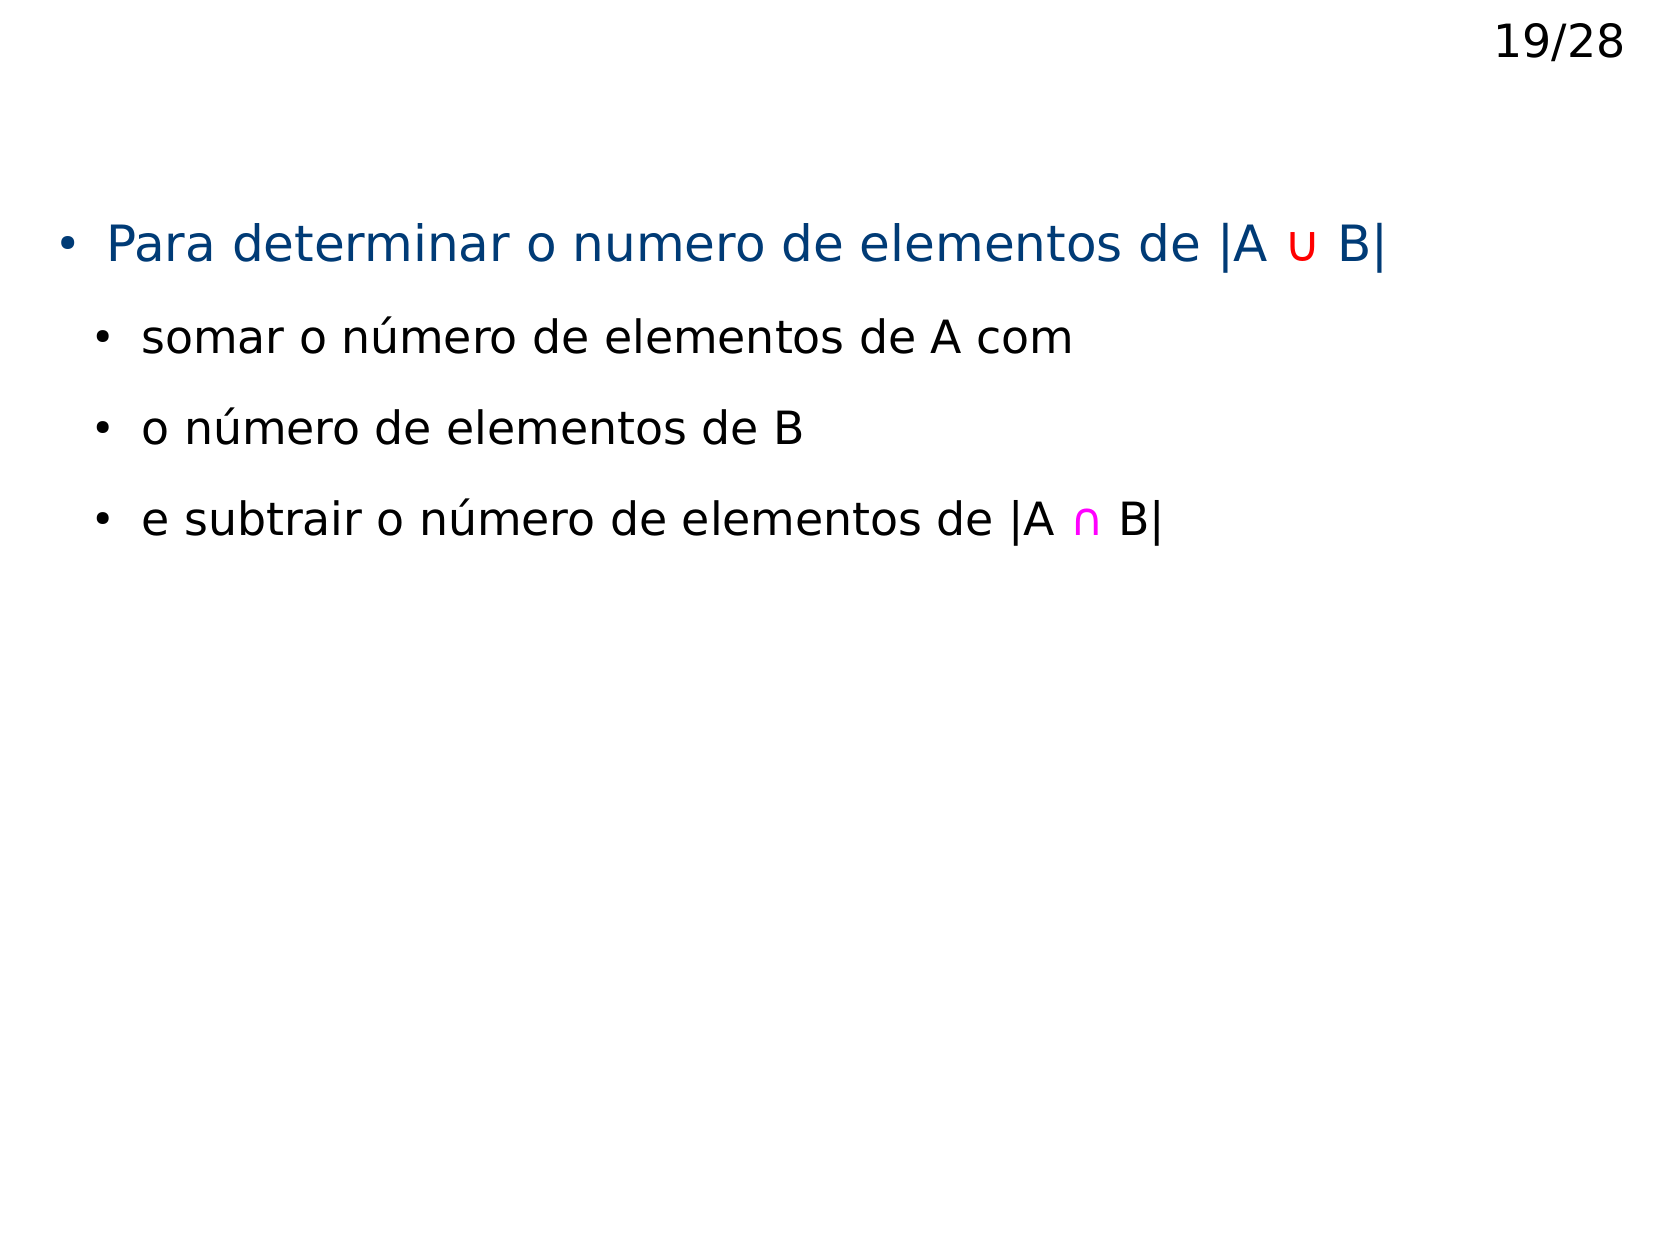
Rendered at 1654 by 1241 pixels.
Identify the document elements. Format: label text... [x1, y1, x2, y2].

list Para determinar o numero de elementos de |A ∪ B| somar o número de elementos de A com o número de elementos de B e subtrair o número de elementos de |A ∩ B| [59, 206, 1625, 1211]
